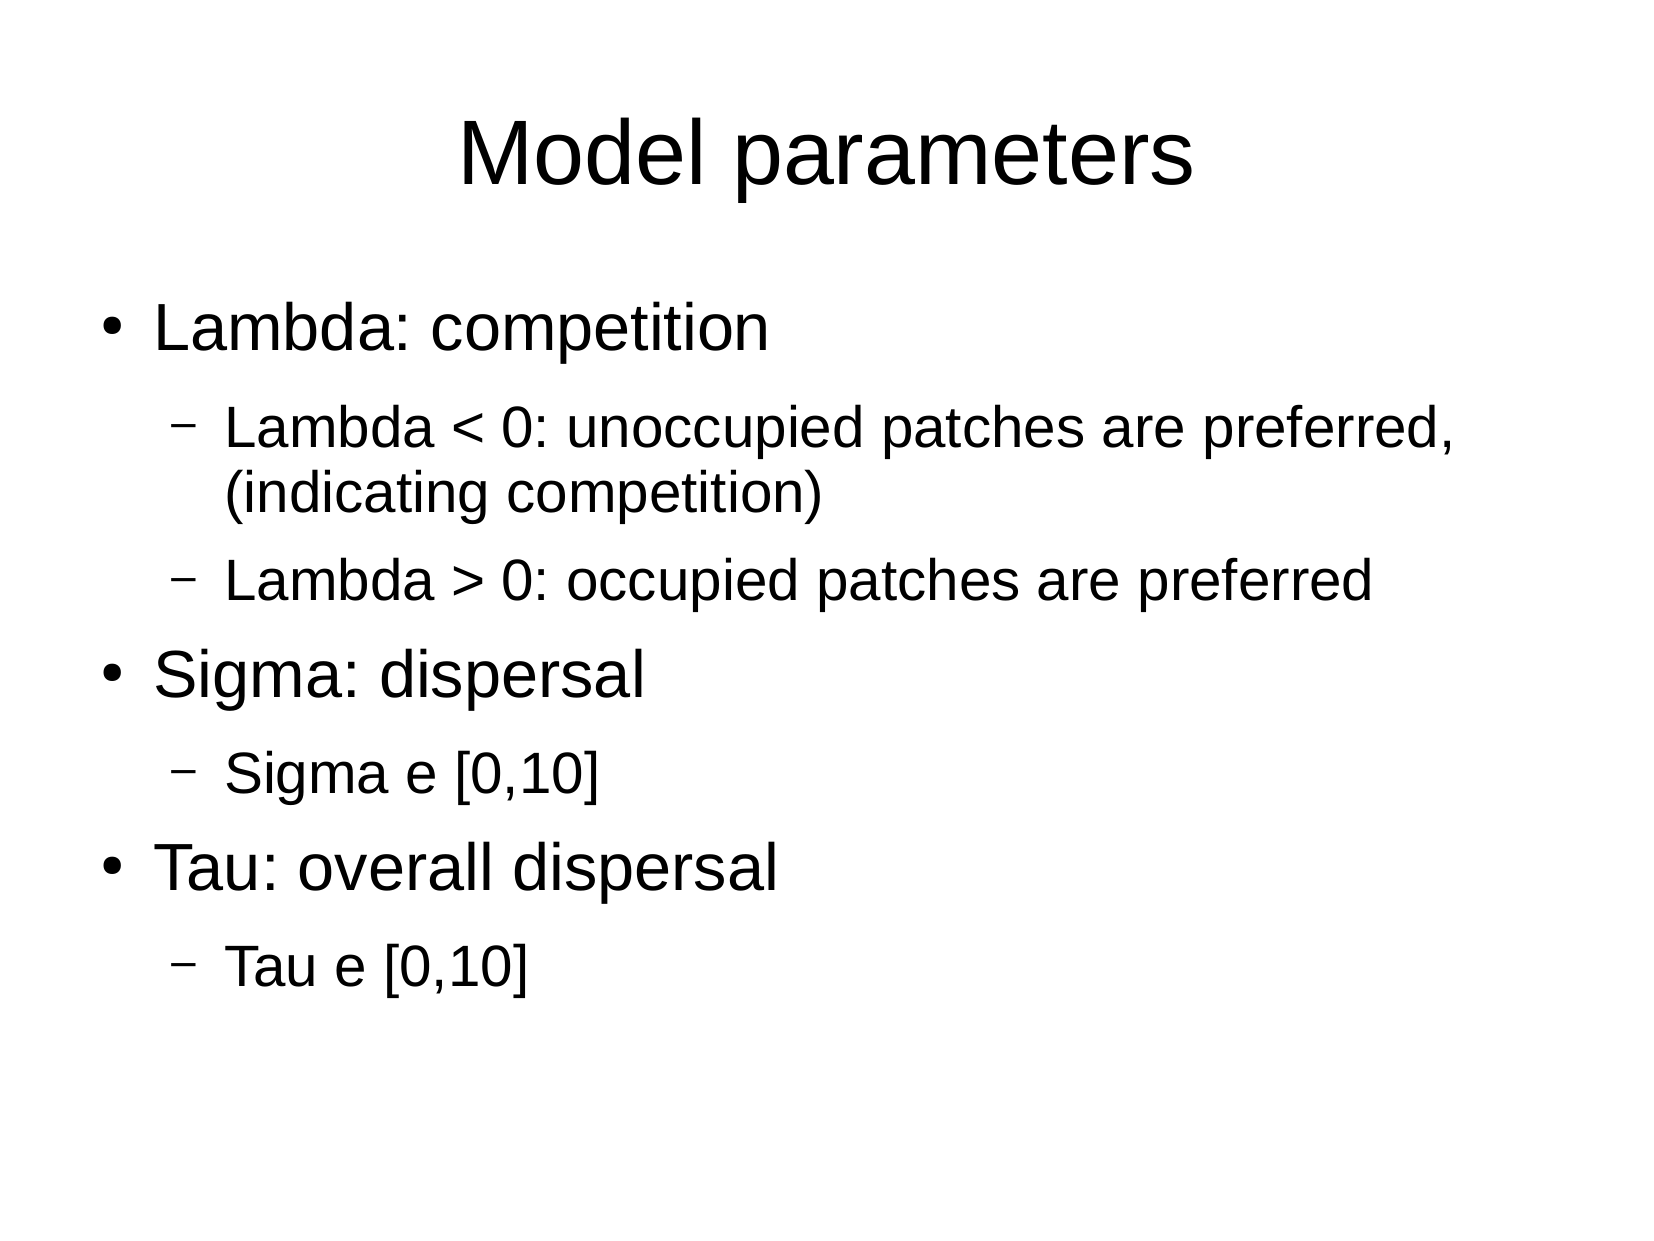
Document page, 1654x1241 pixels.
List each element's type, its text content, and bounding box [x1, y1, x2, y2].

list Lambda: competition Lambda < 0: unoccupied patches are preferred, (indicating competition) Lambda > 0: occupied patches are preferred Sigma: dispersal Sigma e [0,10] Tau: overall dispersal Tau e [0,10] [82, 290, 1571, 1010]
title Model parameters [82, 49, 1571, 257]
